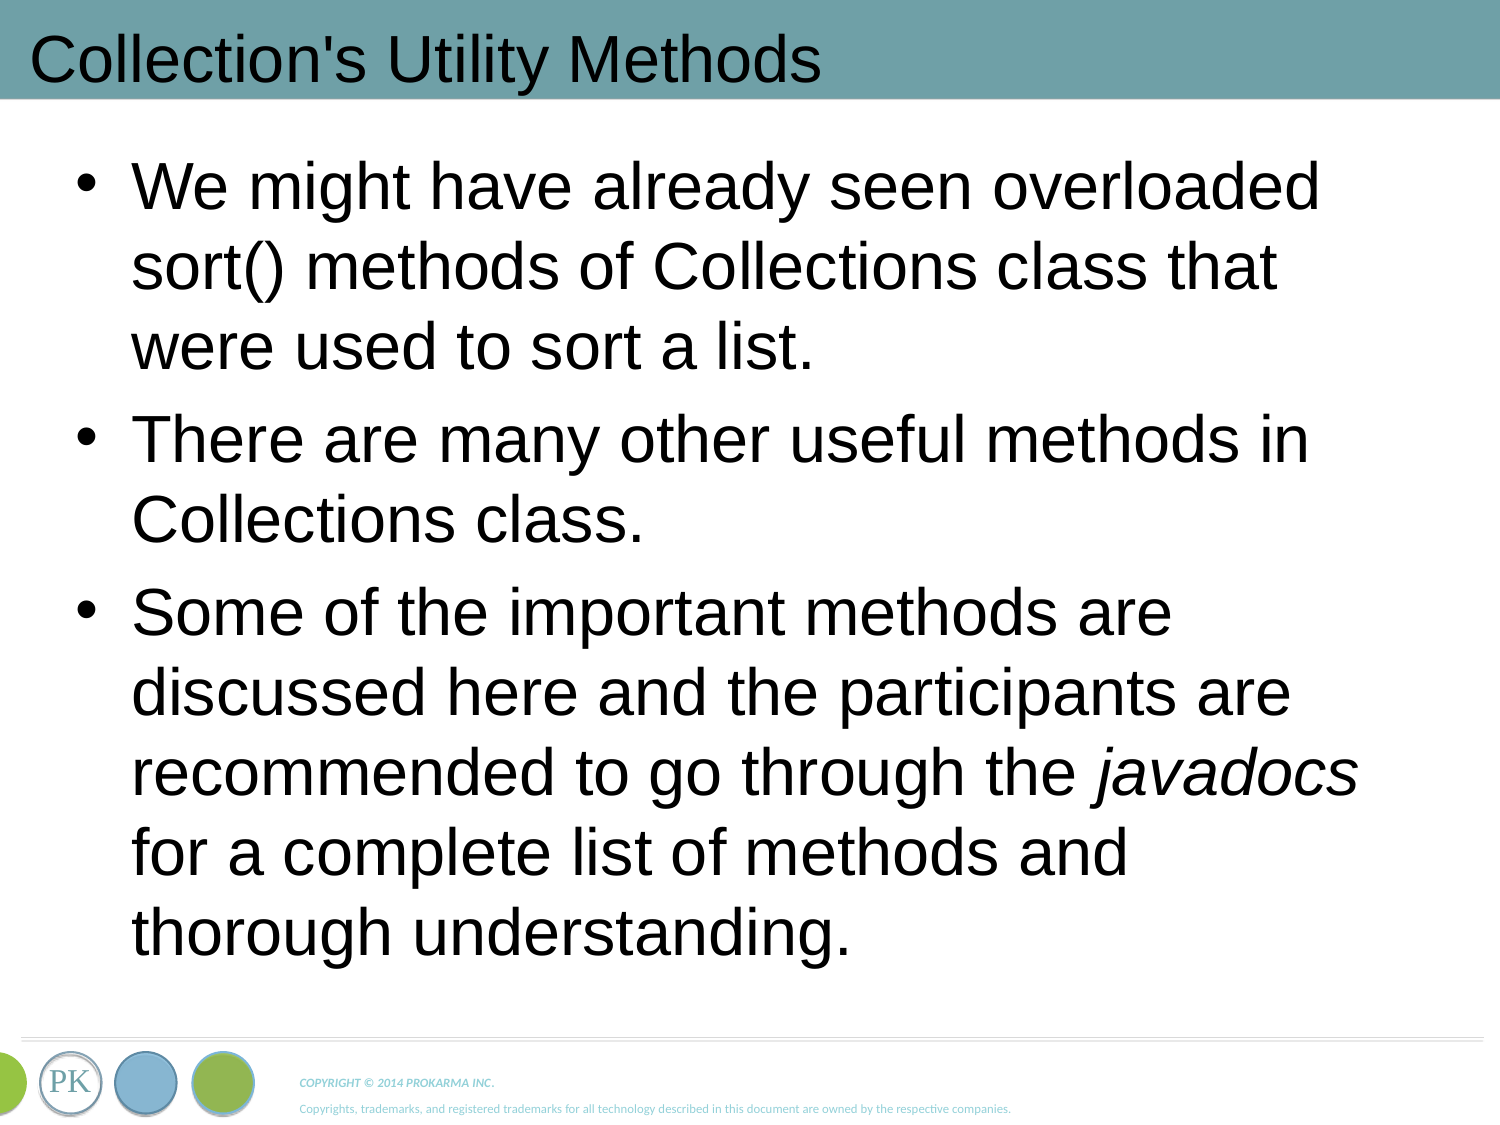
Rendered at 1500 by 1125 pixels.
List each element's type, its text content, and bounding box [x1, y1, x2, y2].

text_box We might have already seen overloaded sort() methods of Collections class that were used to sort a list. There are many other useful methods in Collections class. Some of the important methods are discussed here and the participants are recommended to go through the javadocs for a complete list of methods and thorough understanding. [60, 135, 1411, 910]
text_box Collection's Utility Methods [15, 15, 1441, 105]
